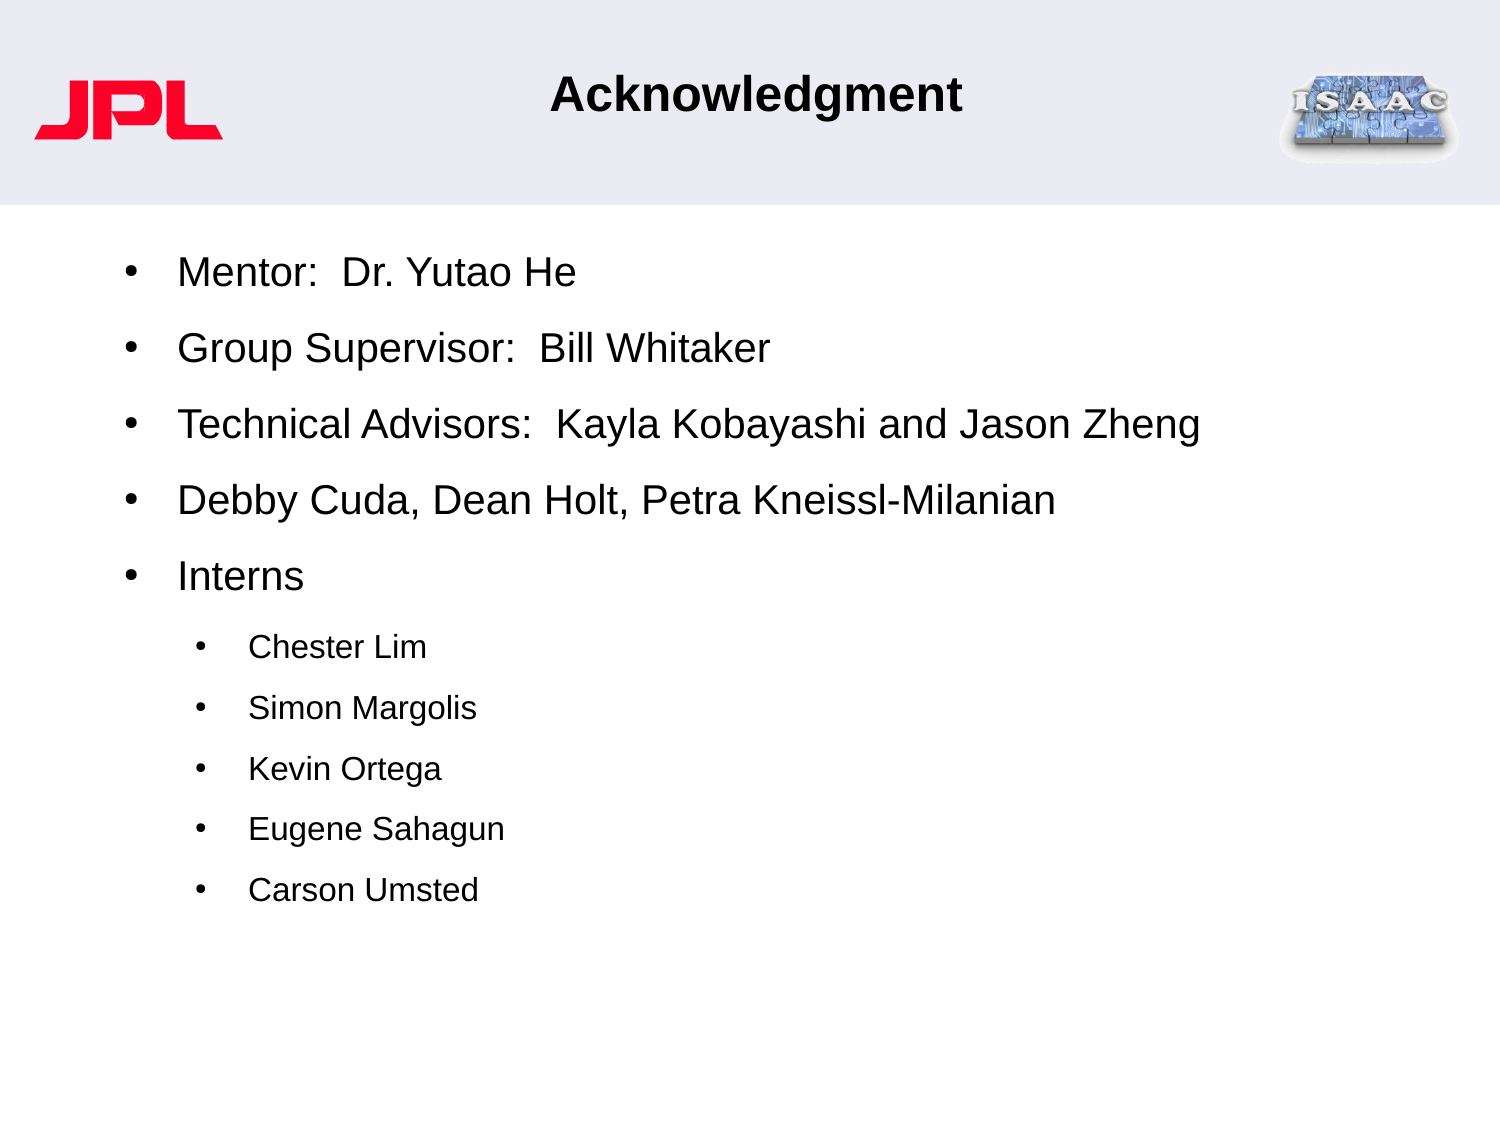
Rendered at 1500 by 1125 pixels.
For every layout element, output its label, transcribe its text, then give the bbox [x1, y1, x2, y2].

picture [1288, 49, 1463, 168]
list Mentor: Dr. Yutao He Group Supervisor: Bill Whitaker Technical Advisors: Kayla Kobayashi and Jason Zheng Debby Cuda, Dean Holt, Petra Kneissl-Milanian Interns Chester Lim Simon Margolis Kevin Ortega Eugene Sahagun Carson Umsted [106, 248, 1394, 1009]
title Acknowledgment [225, 0, 1288, 188]
